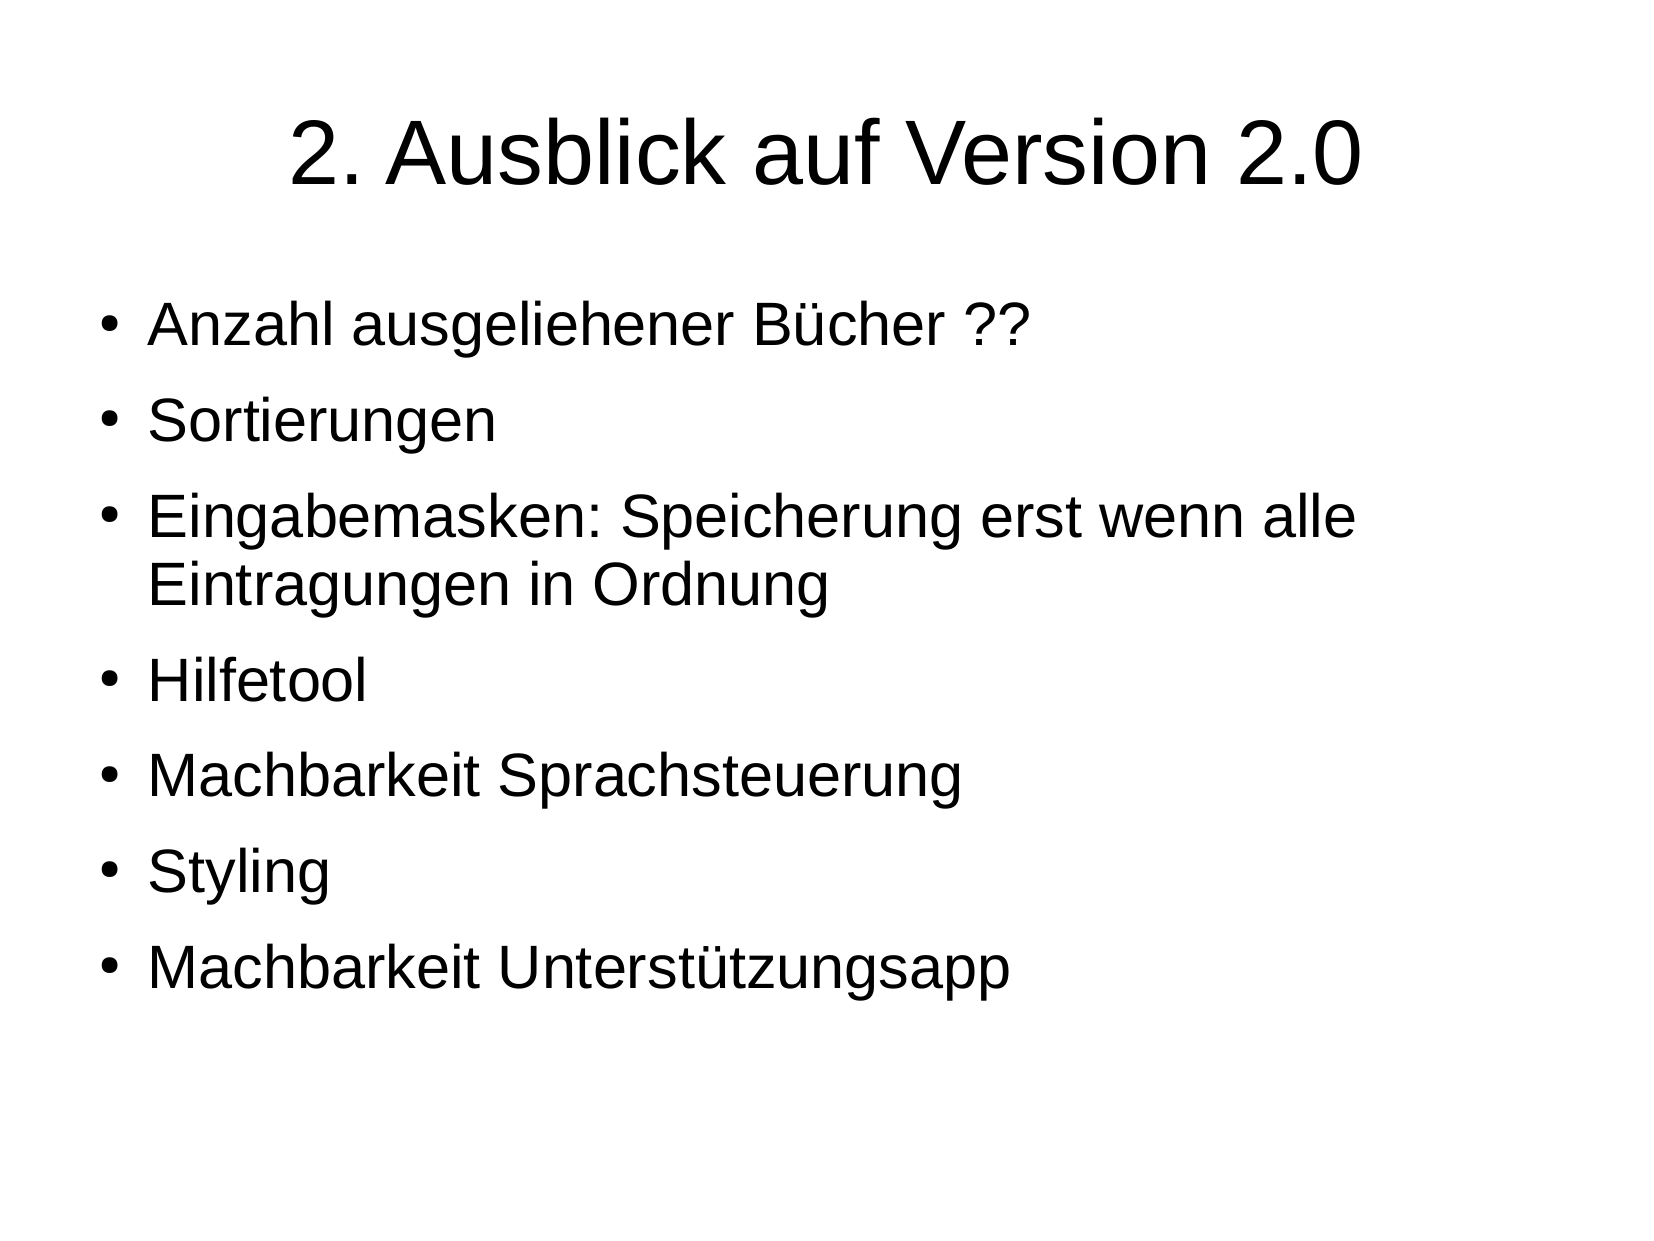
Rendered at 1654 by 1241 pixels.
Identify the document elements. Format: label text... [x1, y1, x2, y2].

list Anzahl ausgeliehener Bücher ?? Sortierungen Eingabemasken: Speicherung erst wenn alle Eintragungen in Ordnung Hilfetool Machbarkeit Sprachsteuerung Styling Machbarkeit Unterstützungsapp [82, 290, 1571, 1010]
title 2. Ausblick auf Version 2.0 [82, 49, 1571, 257]
